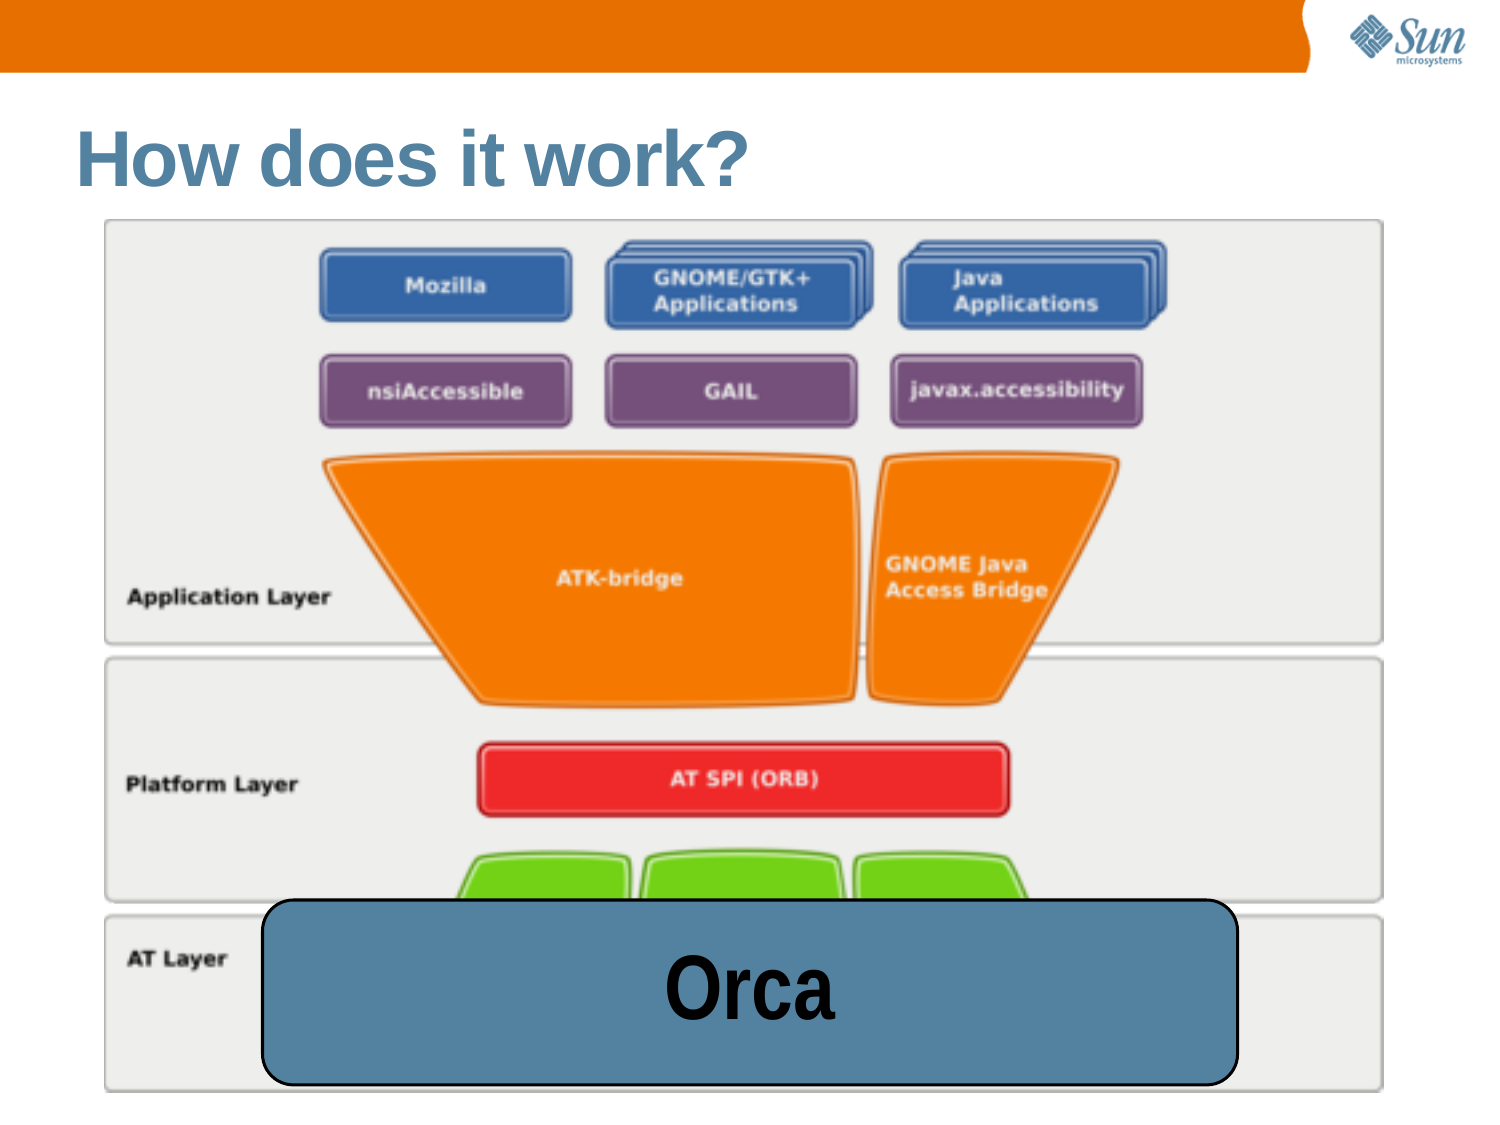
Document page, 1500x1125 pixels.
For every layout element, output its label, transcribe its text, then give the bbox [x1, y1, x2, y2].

picture [104, 219, 1384, 1093]
text_box Orca [262, 900, 1238, 1085]
picture [0, 0, 1500, 75]
title How does it work? [75, 122, 1438, 228]
